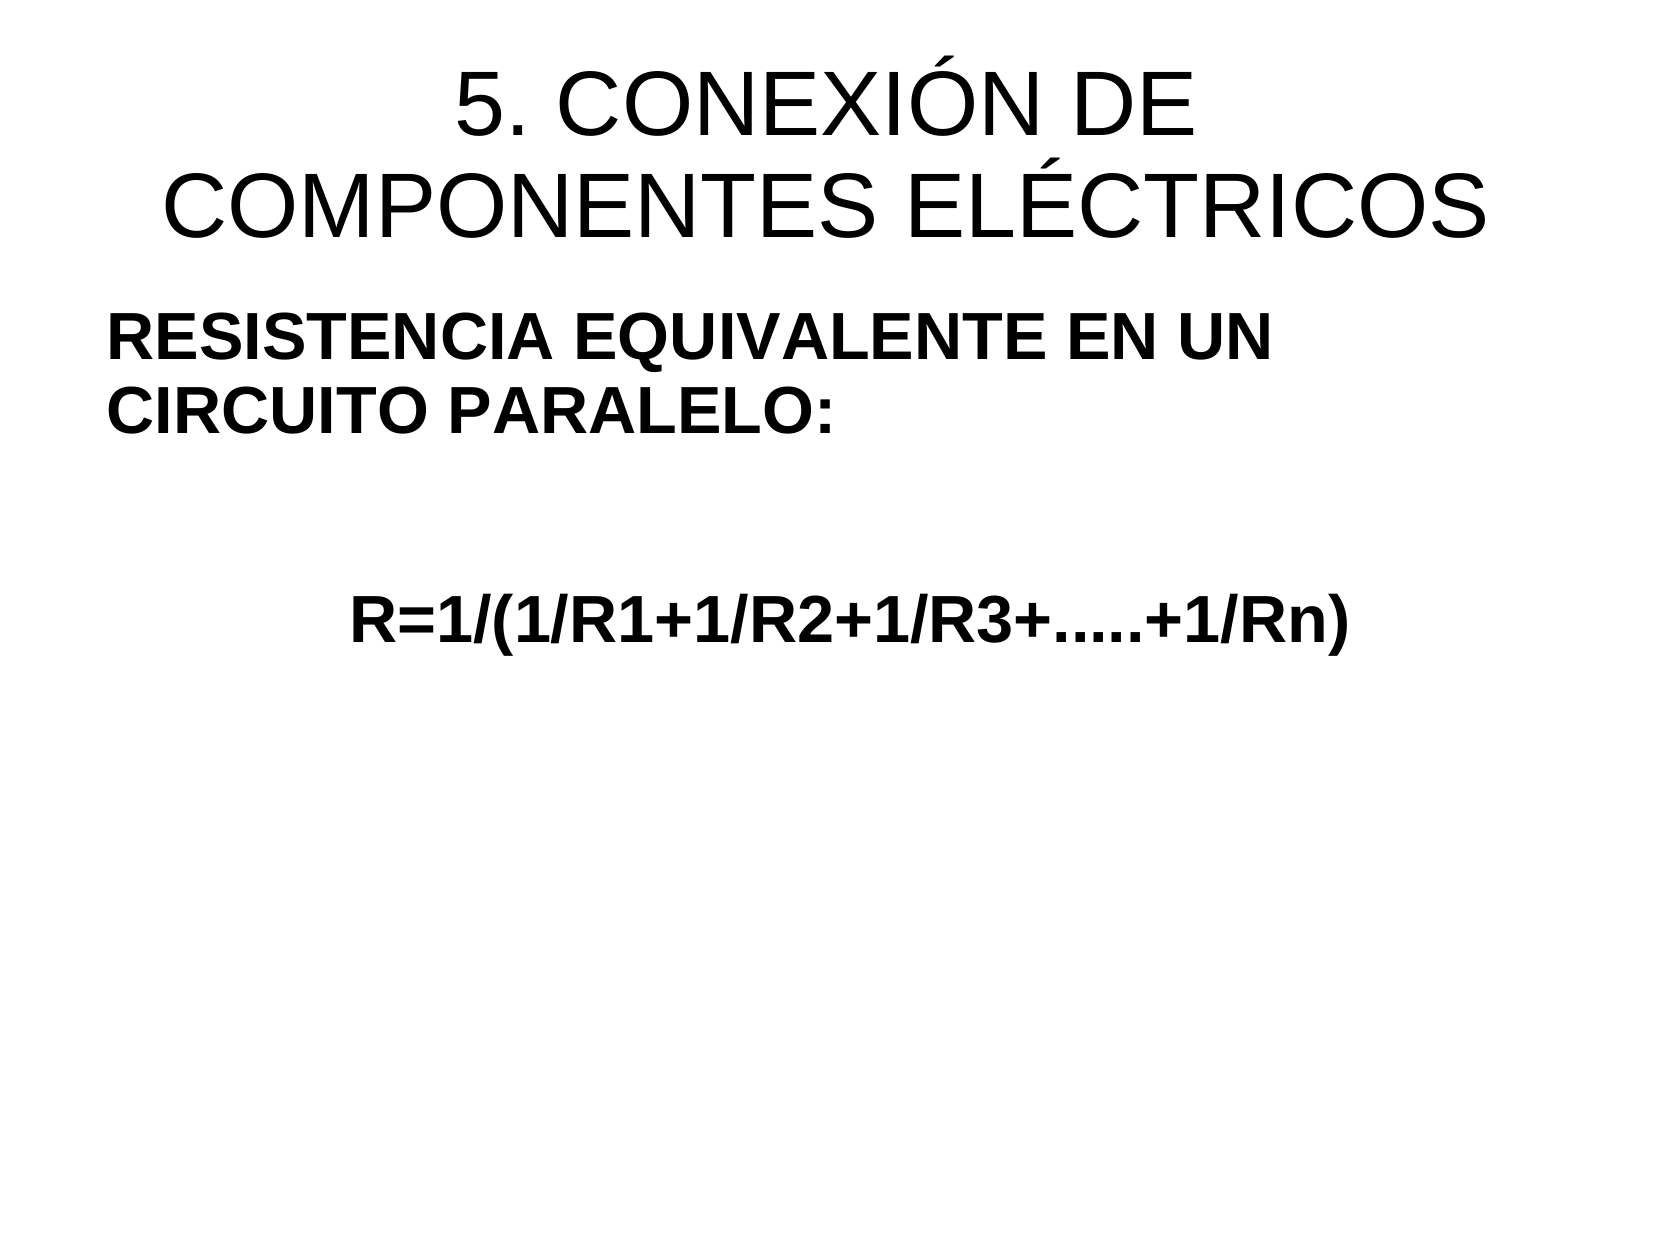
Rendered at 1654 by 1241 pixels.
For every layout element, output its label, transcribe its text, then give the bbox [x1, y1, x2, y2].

list RESISTENCIA EQUIVALENTE EN UN CIRCUITO PARALELO: R=1/(1/R1+1/R2+1/R3+.....+1/Rn) [106, 295, 1595, 1114]
title 5. CONEXIÓN DE COMPONENTES ELÉCTRICOS [82, 46, 1571, 260]
